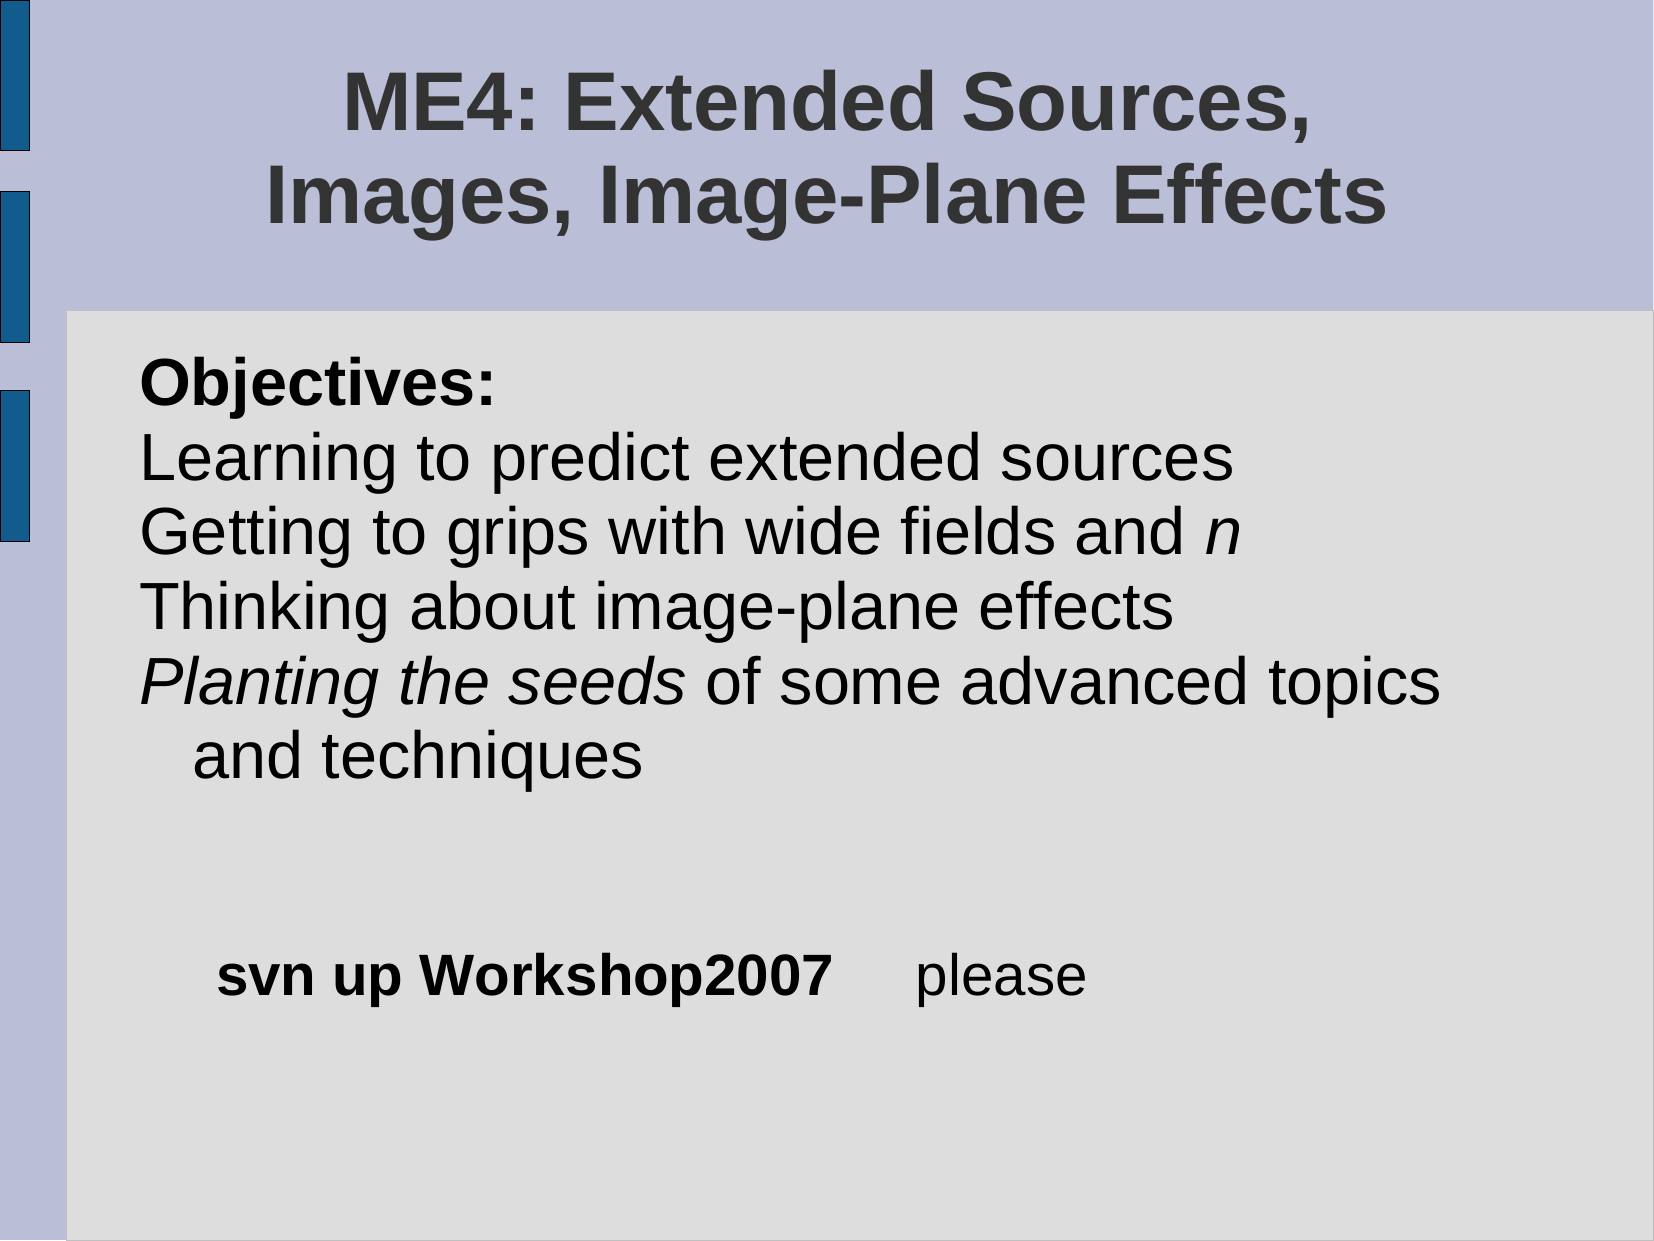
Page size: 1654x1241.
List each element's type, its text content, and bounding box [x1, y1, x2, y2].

title ME4: Extended Sources, Images, Image-Plane Effects [121, 49, 1534, 341]
list Objectives: Learning to predict extended sources Getting to grips with wide fields and n Thinking about image-plane effects Planting the seeds of some advanced topics and techniques svn up Workshop2007 please [121, 344, 1534, 1127]
